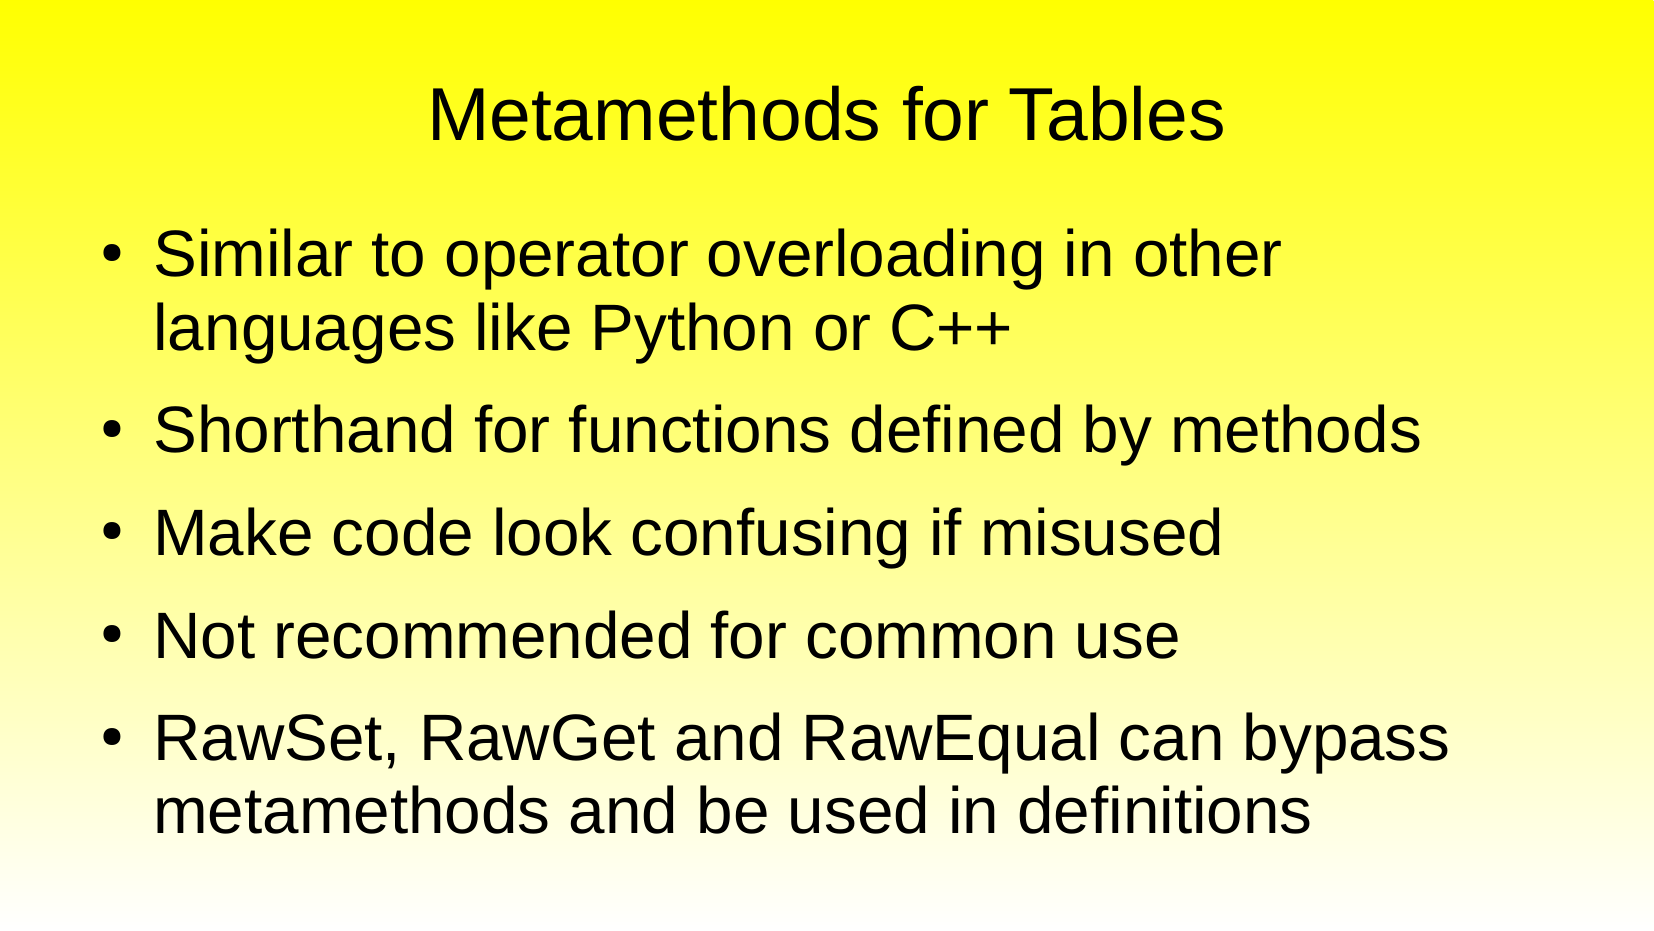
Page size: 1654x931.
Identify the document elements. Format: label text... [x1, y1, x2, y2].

list Similar to operator overloading in other languages like Python or C++ Shorthand for functions defined by methods Make code look confusing if misused Not recommended for common use RawSet, RawGet and RawEqual can bypass metamethods and be used in definitions [82, 217, 1571, 863]
title Metamethods for Tables [82, 37, 1571, 193]
